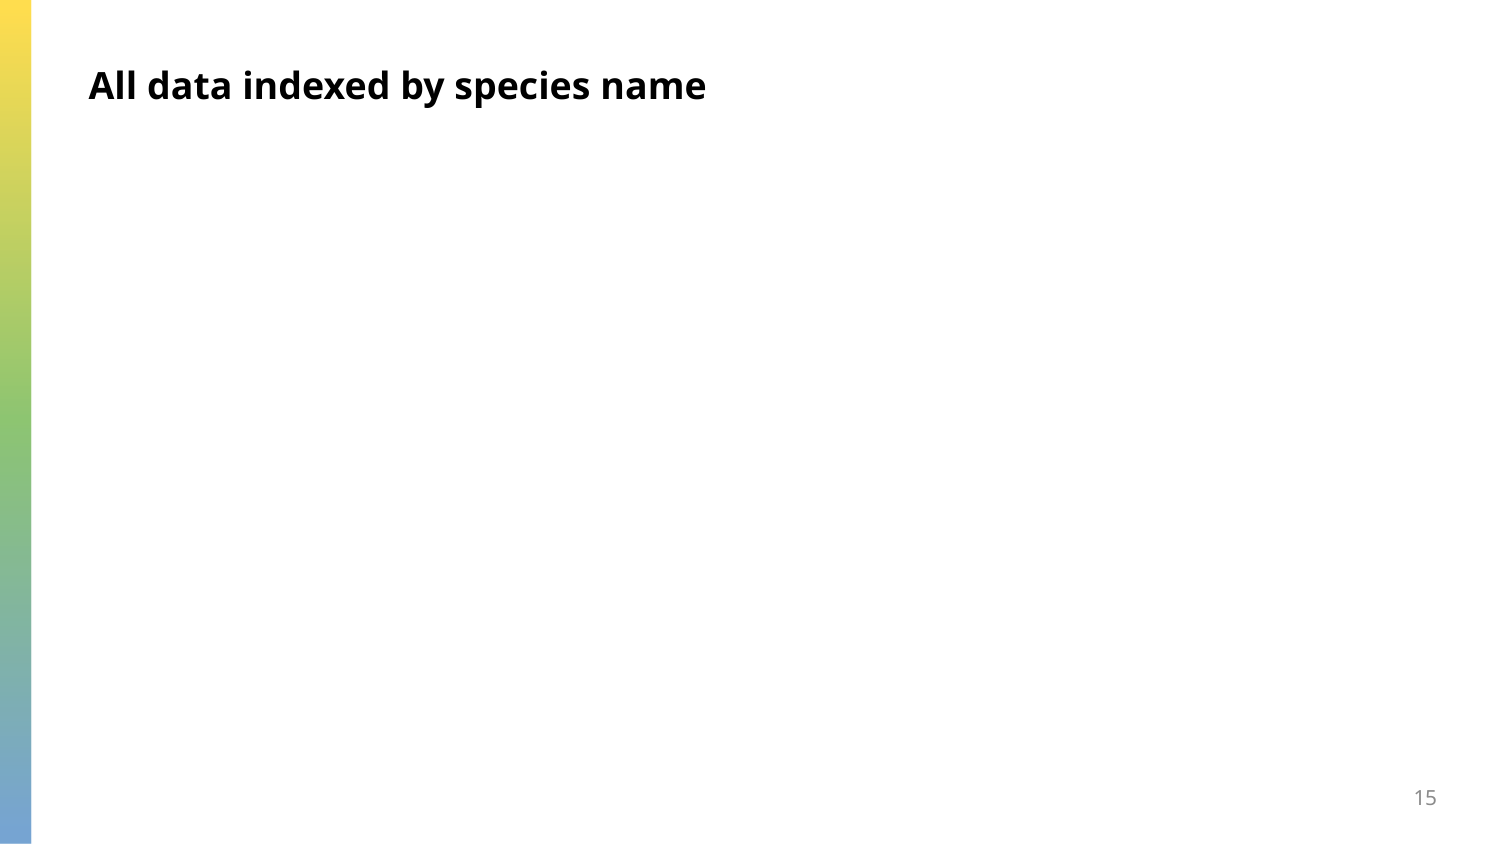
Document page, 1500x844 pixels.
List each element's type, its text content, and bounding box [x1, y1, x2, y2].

picture [0, 0, 1500, 844]
list All data indexed by species name [88, 61, 1442, 157]
